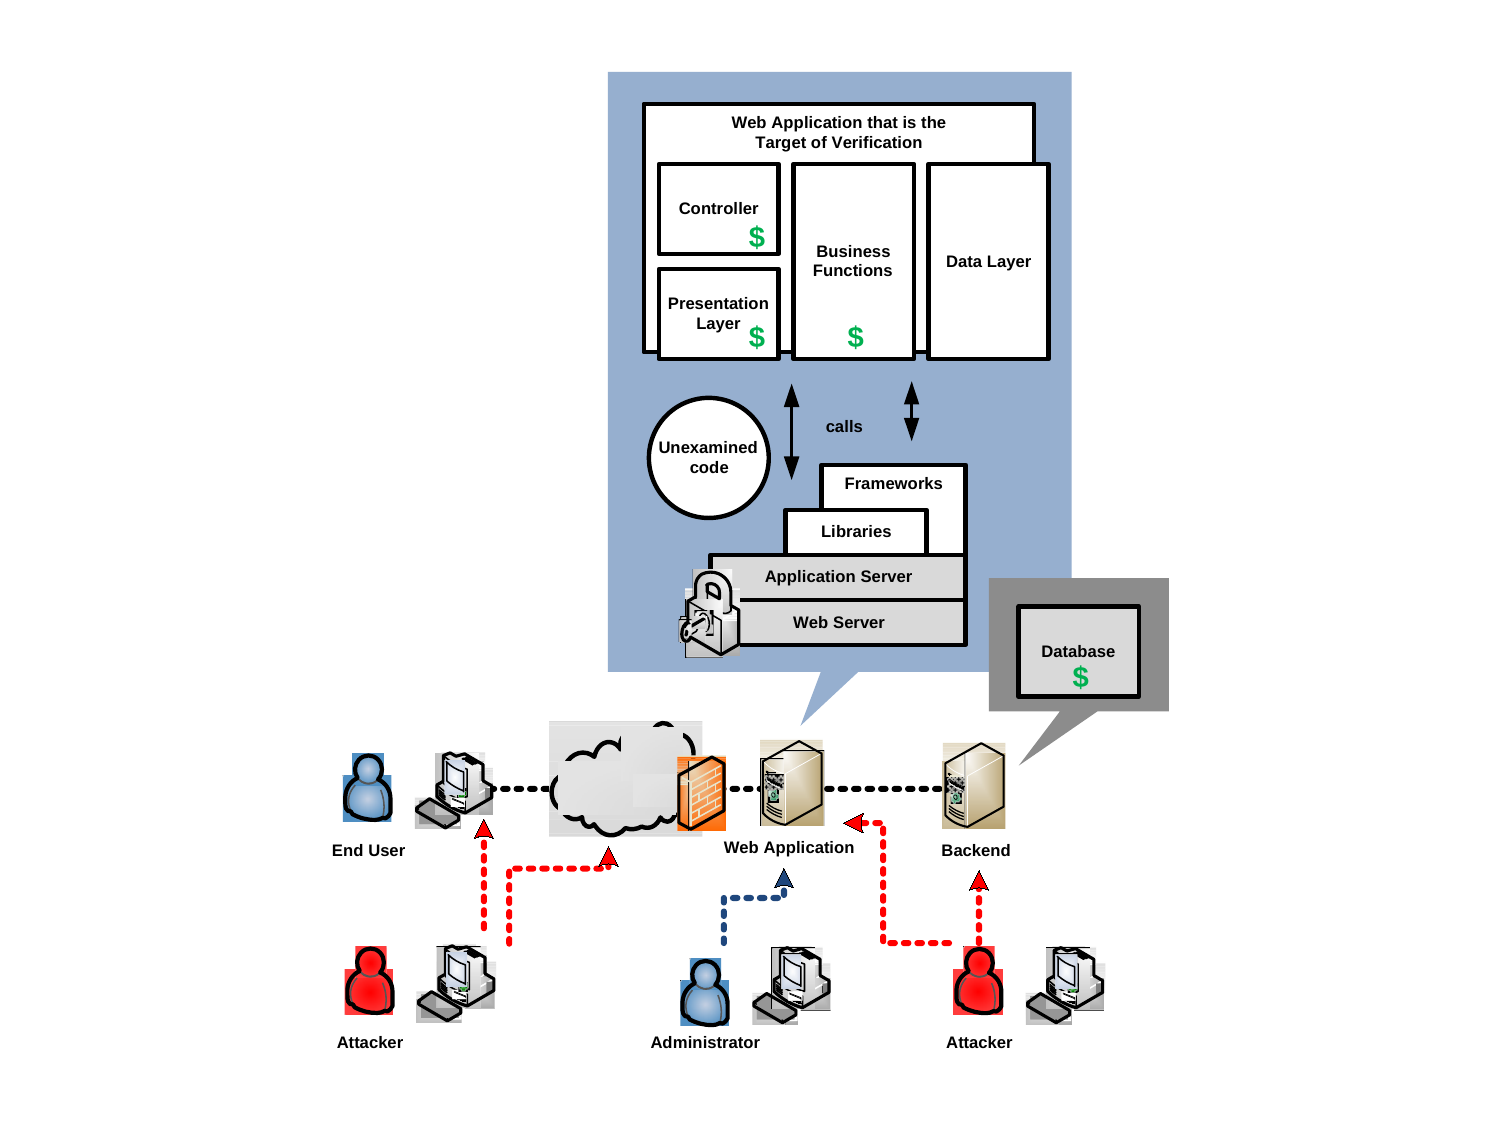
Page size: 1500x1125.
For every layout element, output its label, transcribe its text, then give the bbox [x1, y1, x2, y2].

text_box [976, 909, 982, 919]
text_box [1096, 983, 1101, 993]
text_box [760, 738, 823, 758]
text_box [669, 721, 710, 774]
text_box Functions [813, 260, 894, 281]
text_box [950, 781, 963, 789]
picture [760, 758, 781, 826]
text_box calls [825, 416, 864, 437]
text_box [771, 895, 781, 901]
picture [1078, 947, 1090, 954]
text_box [1030, 1010, 1046, 1020]
picture [468, 753, 479, 759]
picture [692, 811, 698, 819]
picture [993, 969, 1003, 983]
text_box Attacker [946, 1031, 1013, 1053]
text_box [789, 1016, 798, 1022]
text_box [541, 721, 658, 792]
text_box [442, 942, 487, 956]
text_box Controller [678, 197, 759, 218]
picture [677, 824, 688, 831]
picture [708, 790, 722, 802]
text_box [976, 936, 982, 946]
text_box [942, 940, 952, 946]
picture [471, 946, 481, 952]
picture [1051, 950, 1098, 1004]
picture [804, 947, 815, 953]
picture [681, 783, 691, 827]
text_box [790, 946, 831, 978]
text_box [721, 909, 727, 919]
text_box [506, 909, 512, 919]
picture [383, 1011, 393, 1015]
picture [350, 781, 388, 817]
text_box [788, 743, 811, 750]
text_box [506, 923, 512, 933]
picture [777, 950, 825, 1004]
text_box Application Server [764, 566, 913, 587]
picture [352, 753, 365, 768]
text_box [506, 936, 512, 946]
text_box [454, 1015, 462, 1020]
text_box Backend [941, 839, 1012, 860]
text_box [572, 745, 621, 761]
text_box [752, 991, 771, 1000]
picture [688, 761, 720, 780]
picture [724, 647, 740, 656]
picture [993, 1010, 1003, 1015]
text_box [851, 786, 861, 792]
text_box [954, 755, 964, 761]
picture [462, 993, 495, 1009]
picture [440, 756, 488, 810]
text_box $ [749, 317, 766, 353]
text_box [838, 786, 848, 792]
picture [953, 946, 978, 1015]
picture [692, 796, 698, 803]
text_box Unexamined [658, 436, 763, 457]
text_box [714, 755, 726, 761]
picture [692, 783, 707, 795]
text_box Libraries [821, 521, 892, 542]
text_box [512, 866, 523, 871]
picture [435, 753, 442, 783]
text_box [452, 989, 467, 1002]
text_box [730, 786, 740, 792]
text_box [878, 786, 888, 792]
text_box [892, 786, 902, 792]
text_box [549, 798, 603, 837]
text_box [414, 796, 435, 805]
text_box Presentation [667, 292, 774, 313]
picture [708, 774, 722, 786]
text_box [976, 895, 982, 905]
picture [693, 812, 726, 831]
text_box [681, 779, 688, 786]
text_box [506, 896, 512, 906]
text_box [888, 940, 898, 946]
text_box [1061, 991, 1076, 1004]
picture [692, 806, 722, 826]
text_box $ [749, 217, 766, 253]
picture [764, 750, 818, 823]
picture [374, 946, 393, 980]
text_box [481, 894, 487, 904]
text_box [880, 920, 886, 930]
text_box Business [816, 241, 896, 262]
text_box $ [749, 335, 755, 344]
picture [442, 949, 490, 1002]
text_box [880, 893, 886, 903]
text_box [788, 996, 802, 1004]
text_box [822, 983, 827, 994]
text_box [553, 866, 563, 871]
picture [678, 599, 686, 643]
picture [558, 727, 683, 815]
picture [692, 798, 707, 811]
text_box [540, 866, 550, 871]
picture [981, 946, 995, 957]
text_box [880, 839, 886, 849]
text_box [768, 779, 781, 787]
text_box [481, 907, 487, 918]
text_box [880, 934, 886, 944]
text_box [756, 1010, 772, 1020]
picture [800, 994, 831, 1011]
text_box [441, 750, 493, 783]
picture [358, 758, 379, 782]
text_box [976, 922, 982, 932]
text_box [905, 786, 915, 792]
text_box [880, 907, 886, 917]
picture [752, 1008, 781, 1025]
picture [382, 775, 392, 790]
picture [436, 997, 454, 1008]
picture [416, 999, 446, 1023]
text_box [880, 866, 886, 876]
text_box Web Application that is the [731, 111, 947, 132]
picture [969, 952, 990, 975]
picture [1046, 1000, 1062, 1009]
text_box Web Server [793, 611, 886, 632]
text_box [1025, 991, 1046, 1000]
text_box [721, 936, 727, 946]
text_box [942, 741, 1006, 761]
picture [680, 958, 704, 997]
text_box [928, 940, 938, 946]
text_box [416, 989, 436, 999]
picture [1074, 994, 1104, 1011]
text_box [486, 981, 492, 992]
picture [771, 999, 788, 1009]
picture [467, 800, 493, 815]
picture [700, 786, 715, 798]
picture [695, 964, 716, 987]
text_box [880, 880, 886, 890]
picture [946, 753, 1000, 825]
text_box [781, 888, 787, 898]
text_box [757, 895, 767, 901]
picture [961, 974, 999, 1011]
picture [352, 974, 390, 1010]
text_box Target of Verification [755, 131, 923, 153]
text_box [774, 868, 794, 888]
text_box [788, 991, 803, 1001]
text_box [453, 797, 465, 802]
text_box [421, 995, 459, 1018]
text_box $ [847, 317, 864, 353]
picture [688, 761, 699, 767]
text_box [481, 853, 487, 863]
picture [942, 753, 1006, 829]
text_box Database [1041, 641, 1116, 662]
text_box [1064, 946, 1106, 998]
text_box End User [331, 839, 406, 860]
text_box Web Application [723, 836, 856, 857]
text_box [865, 786, 875, 792]
text_box [932, 786, 942, 792]
text_box [481, 921, 487, 931]
text_box [481, 867, 487, 877]
picture [716, 798, 722, 805]
text_box [873, 820, 886, 836]
text_box [474, 819, 494, 839]
picture [1025, 1000, 1055, 1025]
picture [716, 782, 722, 790]
text_box [619, 818, 703, 837]
picture [700, 802, 715, 814]
picture [720, 976, 729, 995]
picture [716, 767, 722, 774]
text_box [554, 783, 558, 802]
text_box [744, 895, 754, 901]
picture [436, 946, 445, 994]
text_box [901, 940, 911, 946]
text_box [506, 869, 512, 879]
text_box [580, 866, 590, 871]
picture [788, 750, 825, 826]
text_box [526, 866, 536, 871]
text_box [500, 786, 510, 792]
picture [692, 771, 715, 787]
text_box [584, 815, 659, 833]
text_box [721, 895, 727, 905]
text_box [527, 786, 537, 792]
text_box [506, 882, 512, 892]
picture [771, 947, 782, 995]
text_box [756, 996, 794, 1020]
text_box [481, 880, 487, 890]
text_box Administrator [650, 1031, 761, 1053]
picture [786, 756, 820, 822]
text_box [843, 813, 869, 833]
text_box [968, 745, 995, 753]
text_box $ [1072, 658, 1089, 694]
picture [344, 968, 367, 1015]
text_box Attacker [336, 1031, 404, 1053]
picture [684, 574, 737, 651]
picture [968, 758, 1002, 824]
picture [414, 805, 442, 829]
text_box code [689, 456, 729, 477]
text_box [594, 846, 619, 871]
text_box [915, 940, 925, 946]
text_box [743, 786, 753, 792]
text_box [969, 870, 989, 892]
text_box Data Layer [946, 250, 1032, 271]
picture [381, 817, 392, 822]
picture [360, 951, 381, 975]
text_box [487, 960, 497, 997]
text_box [1030, 996, 1068, 1020]
text_box [514, 786, 524, 792]
text_box [481, 840, 487, 850]
text_box Layer [696, 313, 741, 334]
text_box $ [749, 235, 755, 244]
text_box [773, 752, 783, 758]
text_box [485, 788, 490, 799]
picture [685, 640, 723, 658]
text_box [825, 786, 834, 792]
text_box [421, 1008, 437, 1018]
text_box [1063, 1016, 1072, 1022]
picture [342, 770, 365, 822]
picture [692, 569, 733, 596]
text_box [419, 802, 457, 825]
picture [372, 753, 384, 763]
text_box [419, 816, 435, 825]
text_box [880, 853, 886, 863]
text_box [919, 786, 929, 792]
text_box [721, 922, 727, 932]
picture [707, 958, 722, 973]
picture [435, 805, 452, 815]
text_box [730, 895, 740, 901]
text_box Frameworks [844, 472, 944, 493]
text_box [607, 71, 1169, 766]
picture [680, 1014, 697, 1026]
picture [355, 946, 367, 957]
text_box [567, 866, 577, 871]
picture [687, 986, 725, 1022]
picture [1046, 947, 1055, 978]
text_box [450, 797, 465, 809]
